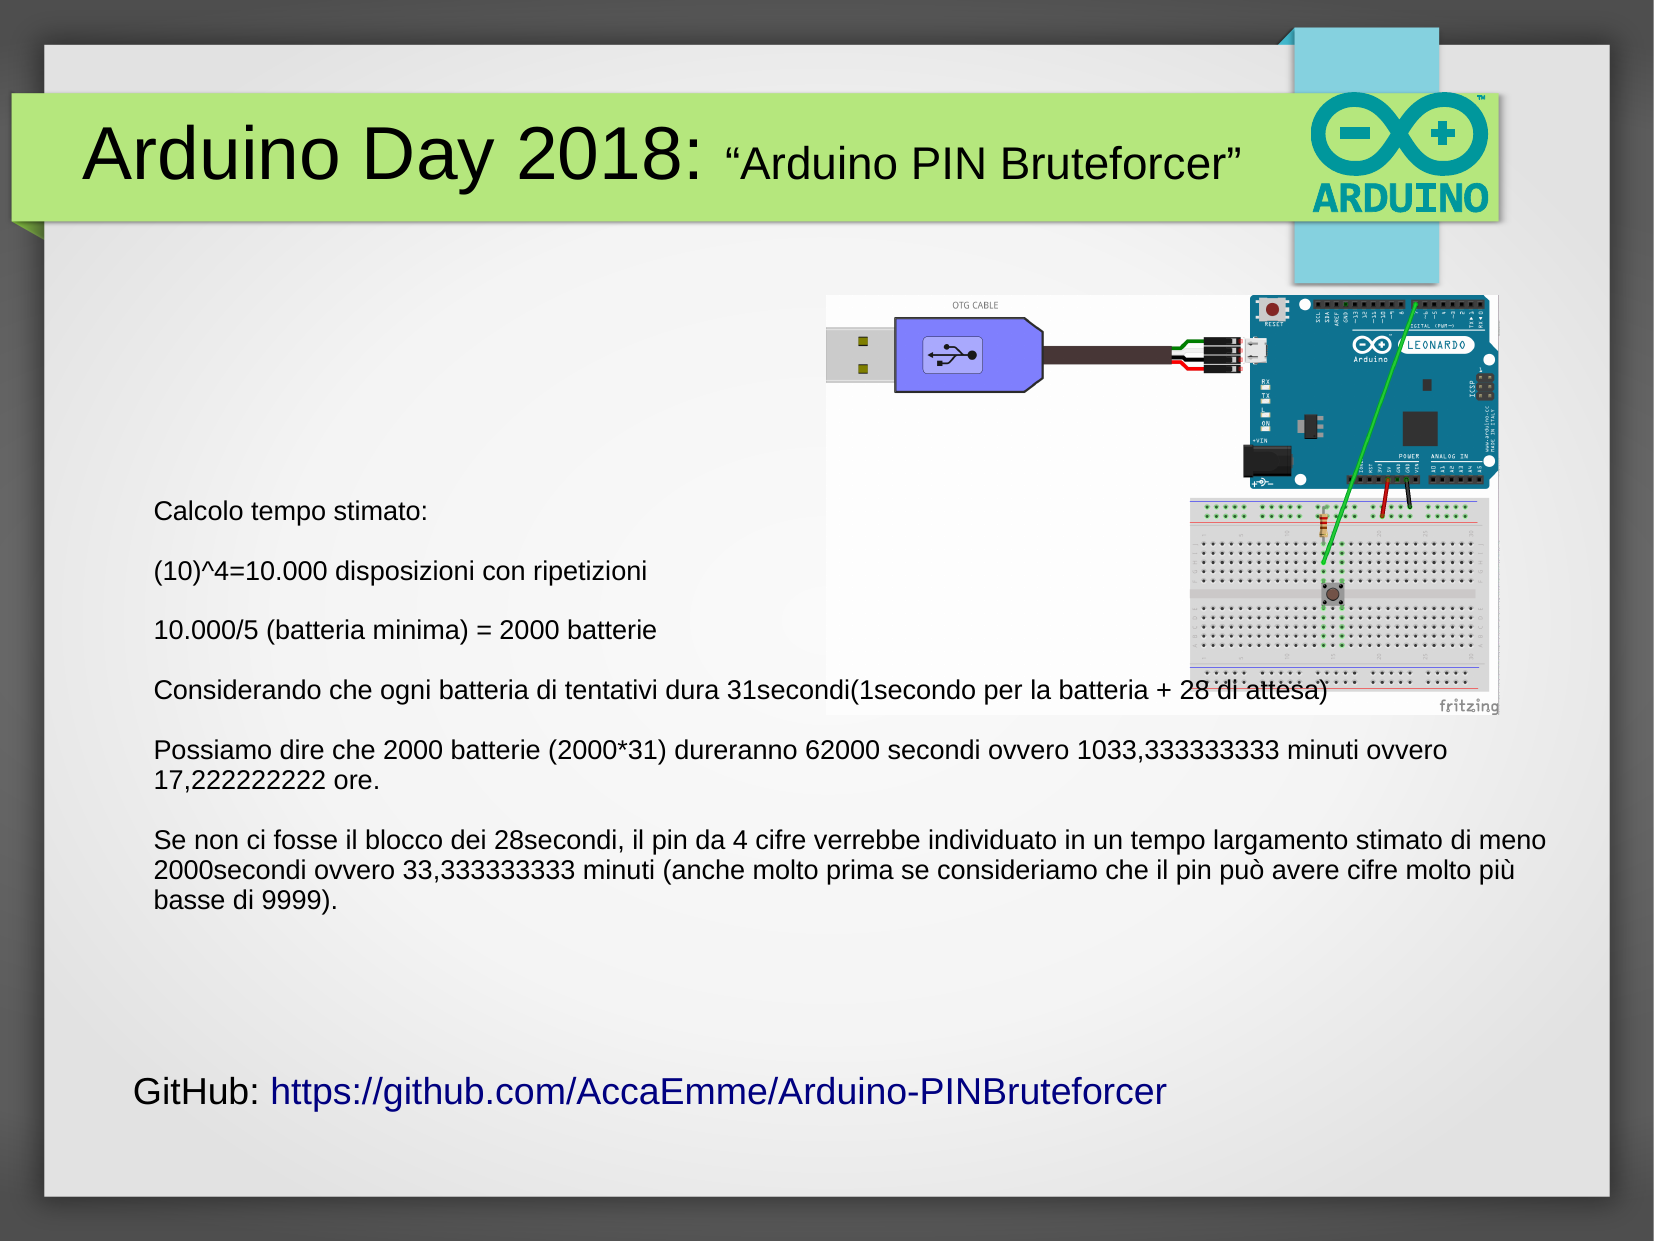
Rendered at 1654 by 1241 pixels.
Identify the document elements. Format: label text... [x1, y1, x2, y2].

picture [0, 0, 1654, 1241]
title Arduino Day 2018: “Arduino PIN Bruteforcer” [82, 94, 1264, 213]
text_box GitHub: https://github.com/AccaEmme/Arduino-PINBruteforcer [118, 1062, 1512, 1134]
list Calcolo tempo stimato: (10)^4=10.000 disposizioni con ripetizioni 10.000/5 (batteria minima) = 2000 batterie Considerando che ogni batteria di tentativi dura 31secondi(1secondo per la batteria + 28 di attesa) Possiamo dire che 2000 batterie (2000*31) dureranno 62000 secondi ovvero 1033,333333333 minuti ovvero 17,222222222 ore. Se non ci fosse il blocco dei 28secondi, il pin da 4 cifre verrebbe individuato in un tempo largamento stimato di meno 2000secondi ovvero 33,333333333 minuti (anche molto prima se consideriamo che il pin può avere cifre molto più basse di 9999). [82, 496, 1571, 1015]
